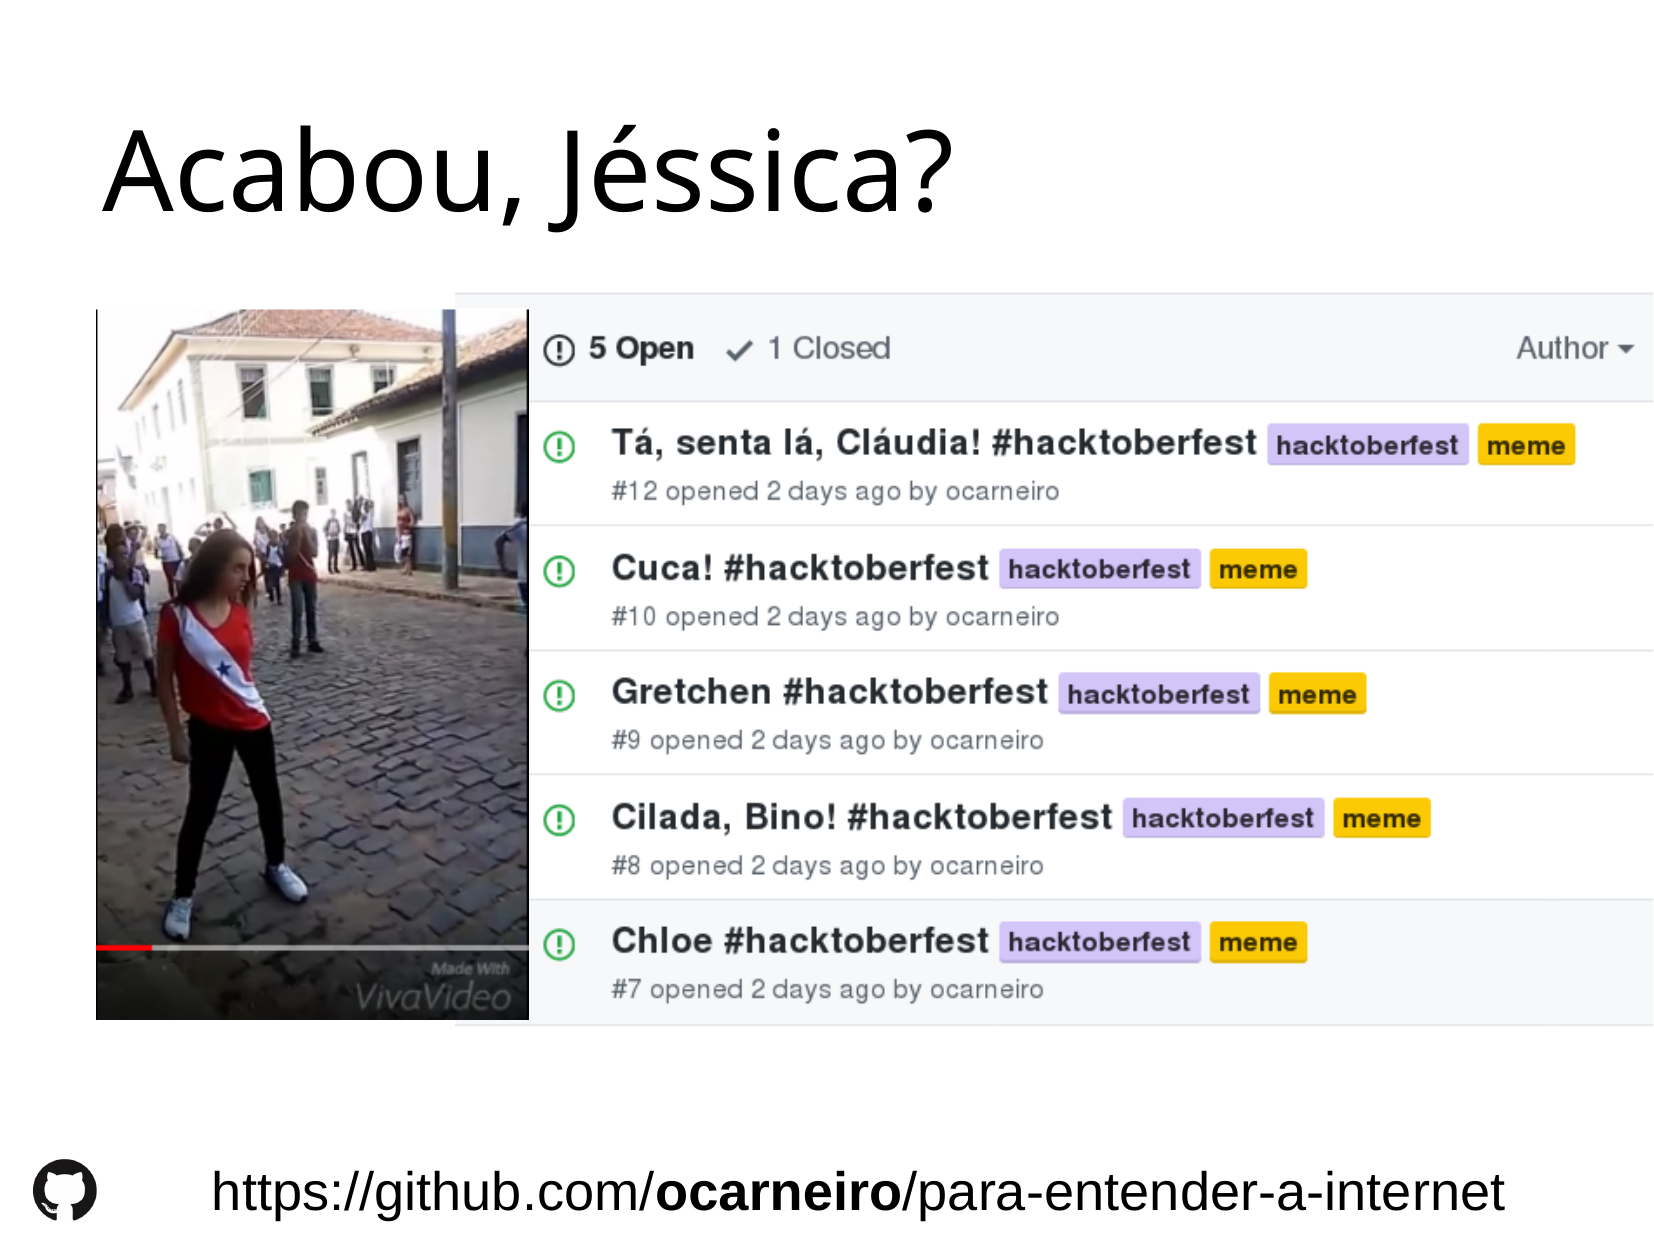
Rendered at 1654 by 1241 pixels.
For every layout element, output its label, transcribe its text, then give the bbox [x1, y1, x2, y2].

picture [96, 286, 1654, 1035]
picture [29, 1157, 99, 1223]
text_box https://github.com/ocarneiro/para-entender-a-internet [106, 1153, 1612, 1241]
text_box Acabou, Jéssica? [87, 83, 947, 234]
